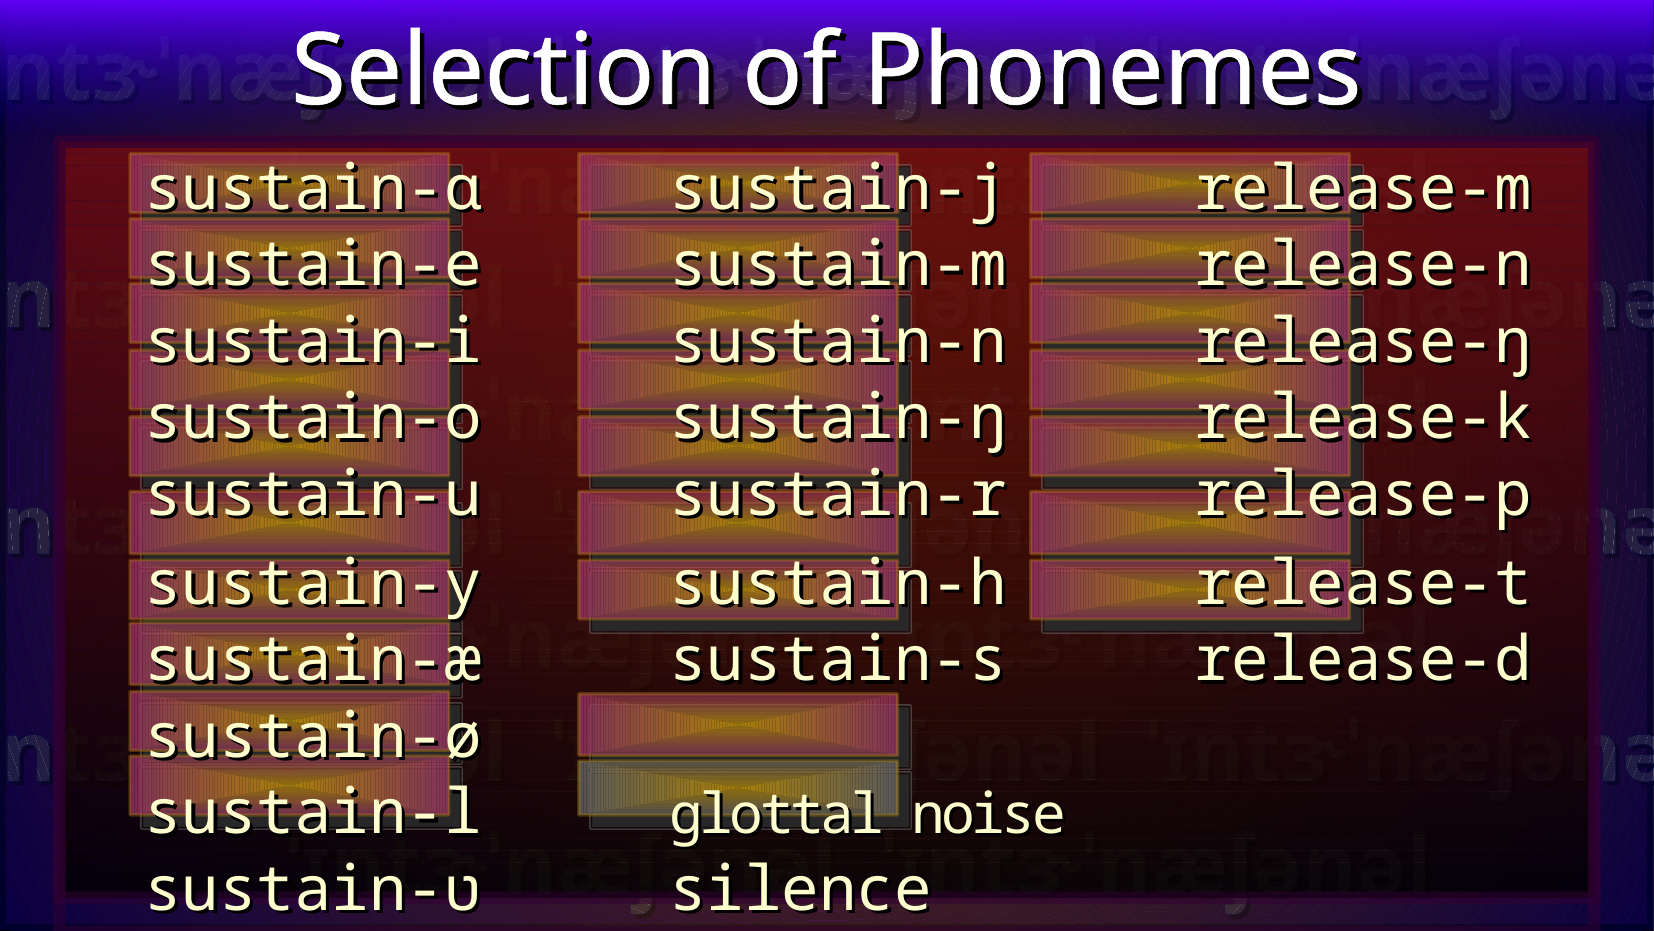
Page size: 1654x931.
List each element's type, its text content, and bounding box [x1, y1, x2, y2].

text_box sustain-ɑ sustain-j release-m sustain-e sustain-m release-n sustain-i sustain-n release-ŋ sustain-o sustain-ŋ release-k sustain-u sustain-r release-p sustain-y sustain-h release-t sustain-æ sustain-s release-d sustain-ø sustain-l glottal noise sustain-ʋ silence [59, 141, 1595, 898]
title Selection of Phonemes [0, 0, 1654, 130]
